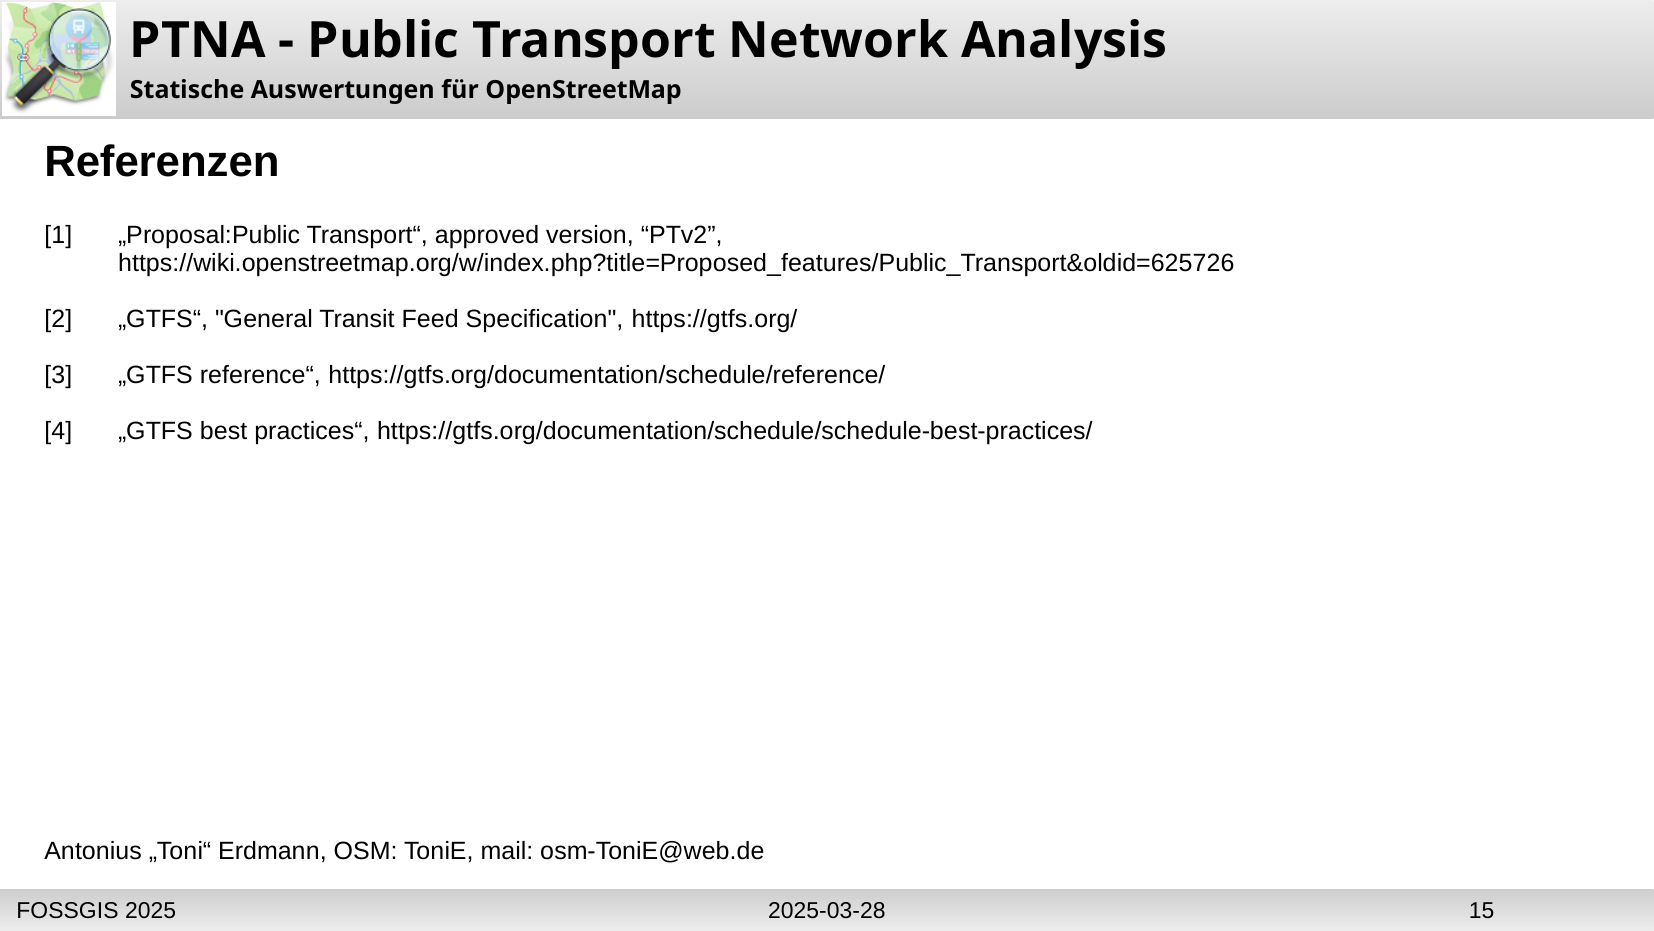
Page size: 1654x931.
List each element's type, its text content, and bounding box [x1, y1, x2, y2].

text_box <Foliennummer> [1453, 888, 1654, 931]
text_box 2025-03-28 [203, 889, 1453, 931]
text_box PTNA - Public Transport Network Analysis [115, 0, 1653, 59]
text_box [0, 0, 115, 119]
text_box Referenzen [1] „Proposal:Public Transport“, approved version, “PTv2”, https://wiki.openstreetmap.org/w/index.php?title=Proposed_features/Public_Transport&oldid=625726 [2] „GTFS“, "General Transit Feed Specification", https://gtfs.org/ [3] „GTFS reference“, https://gtfs.org/documentation/schedule/reference/ [4] „GTFS best practices“, https://gtfs.org/documentation/schedule/schedule-best-practices/ Antonius „Toni“ Erdmann, OSM: ToniE, mail: osm-ToniE@web.de [29, 129, 1625, 872]
text_box Statische Auswertungen für OpenStreetMap [115, 59, 1653, 119]
text_box FOSSGIS 2025 [1, 888, 203, 931]
picture [2, 2, 115, 116]
